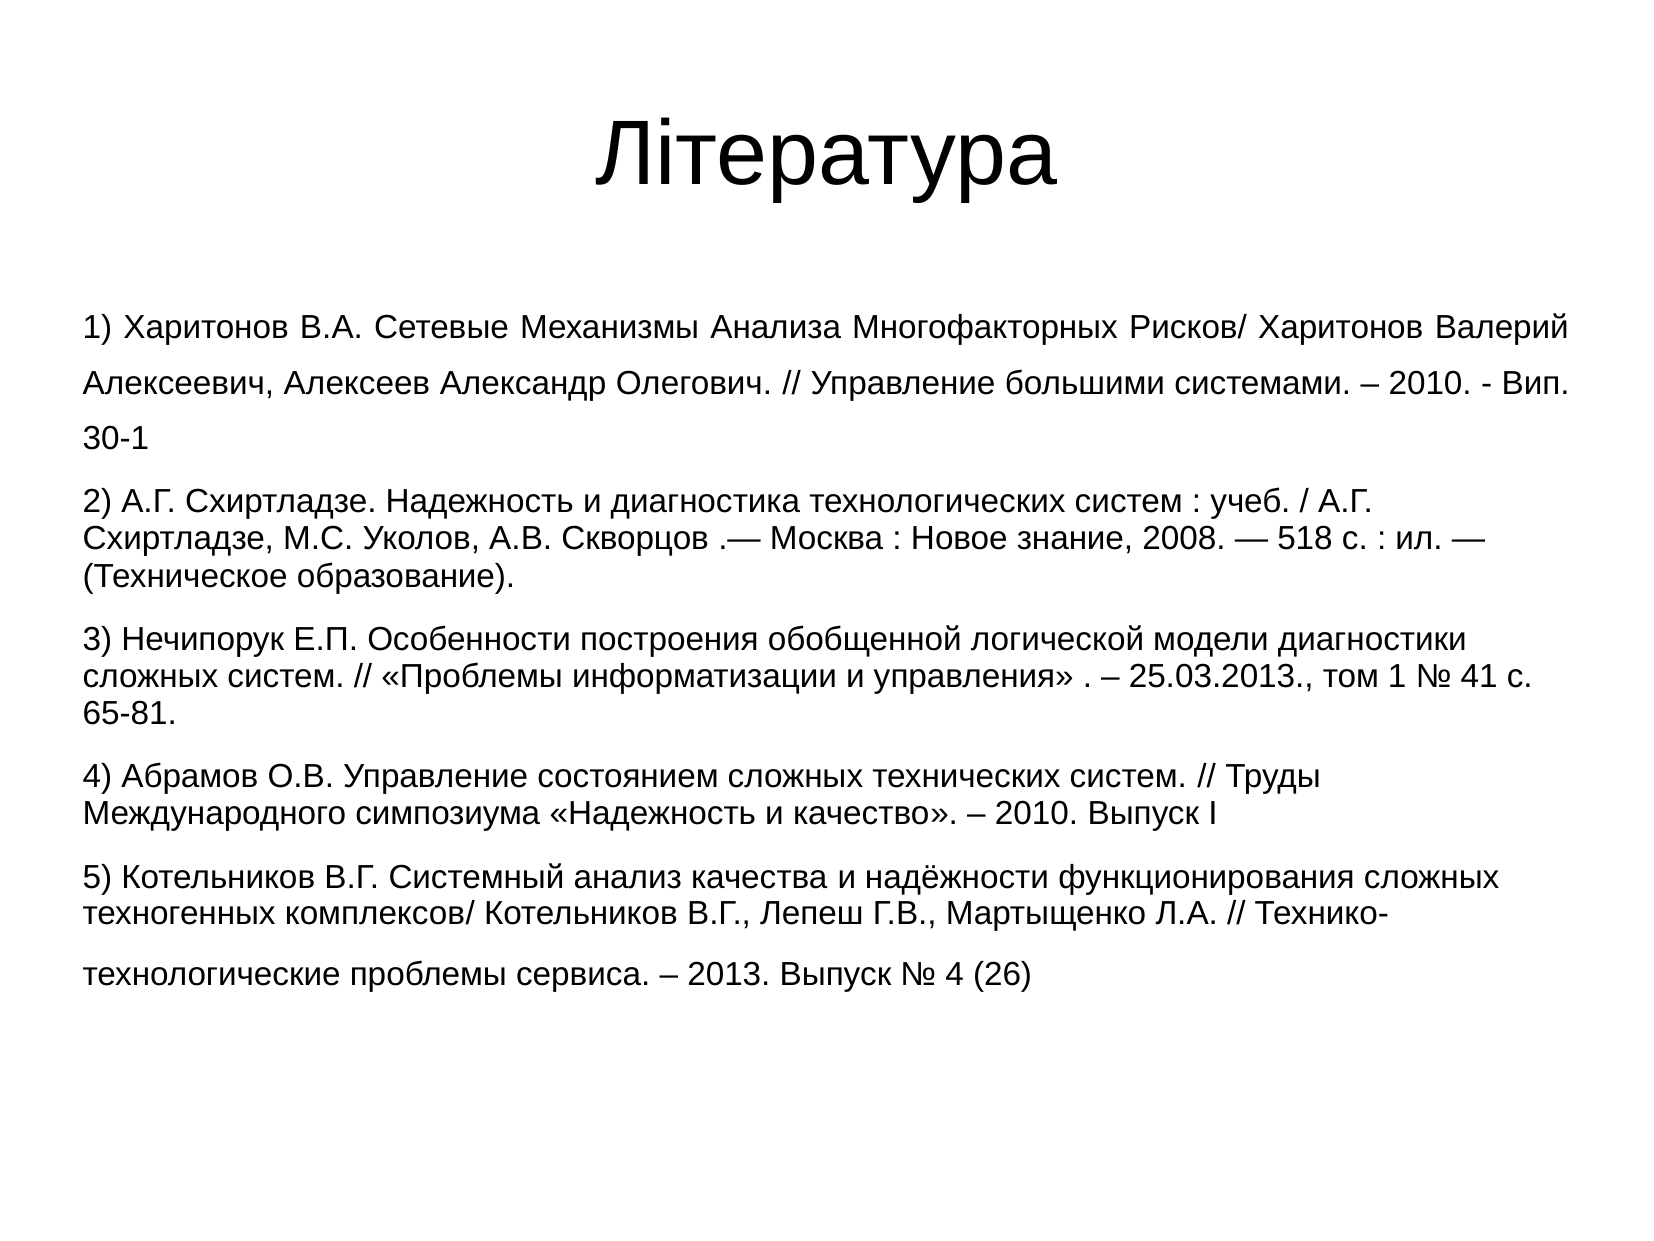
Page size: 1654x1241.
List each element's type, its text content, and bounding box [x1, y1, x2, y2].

list 1) Харитонов В.А. Сетевые Механизмы Анализа Многофакторных Рисков/ Харитонов Валерий Алексеевич, Алексеев Александр Олегович. // Управление большими системами. – 2010. - Вип. 30-1 2) А.Г. Схиртладзе. Надежность и диагностика технологических систем : учеб. / А.Г. Схиртладзе, М.С. Уколов, А.В. Скворцов .— Москва : Новое знание, 2008. — 518 с. : ил. — (Техническое образование). 3) Нечипорук Е.П. Особенности построения обобщенной логической модели диагностики сложных систем. // «Проблемы информатизации и управления» . – 25.03.2013., том 1 № 41 с. 65-81. 4) Абрамов О.В. Управление состоянием сложных технических систем. // Труды Международного симпозиума «Надежность и качество». – 2010. Выпуск I 5) Котельников В.Г. Системный анализ качества и надёжности функционирования сложных техногенных комплексов/ Котельников В.Г., Лепеш Г.В., Мартыщенко Л.А. // Технико-технологические проблемы сервиса. – 2013. Выпуск № 4 (26) [82, 290, 1571, 1010]
title Література [82, 49, 1571, 257]
